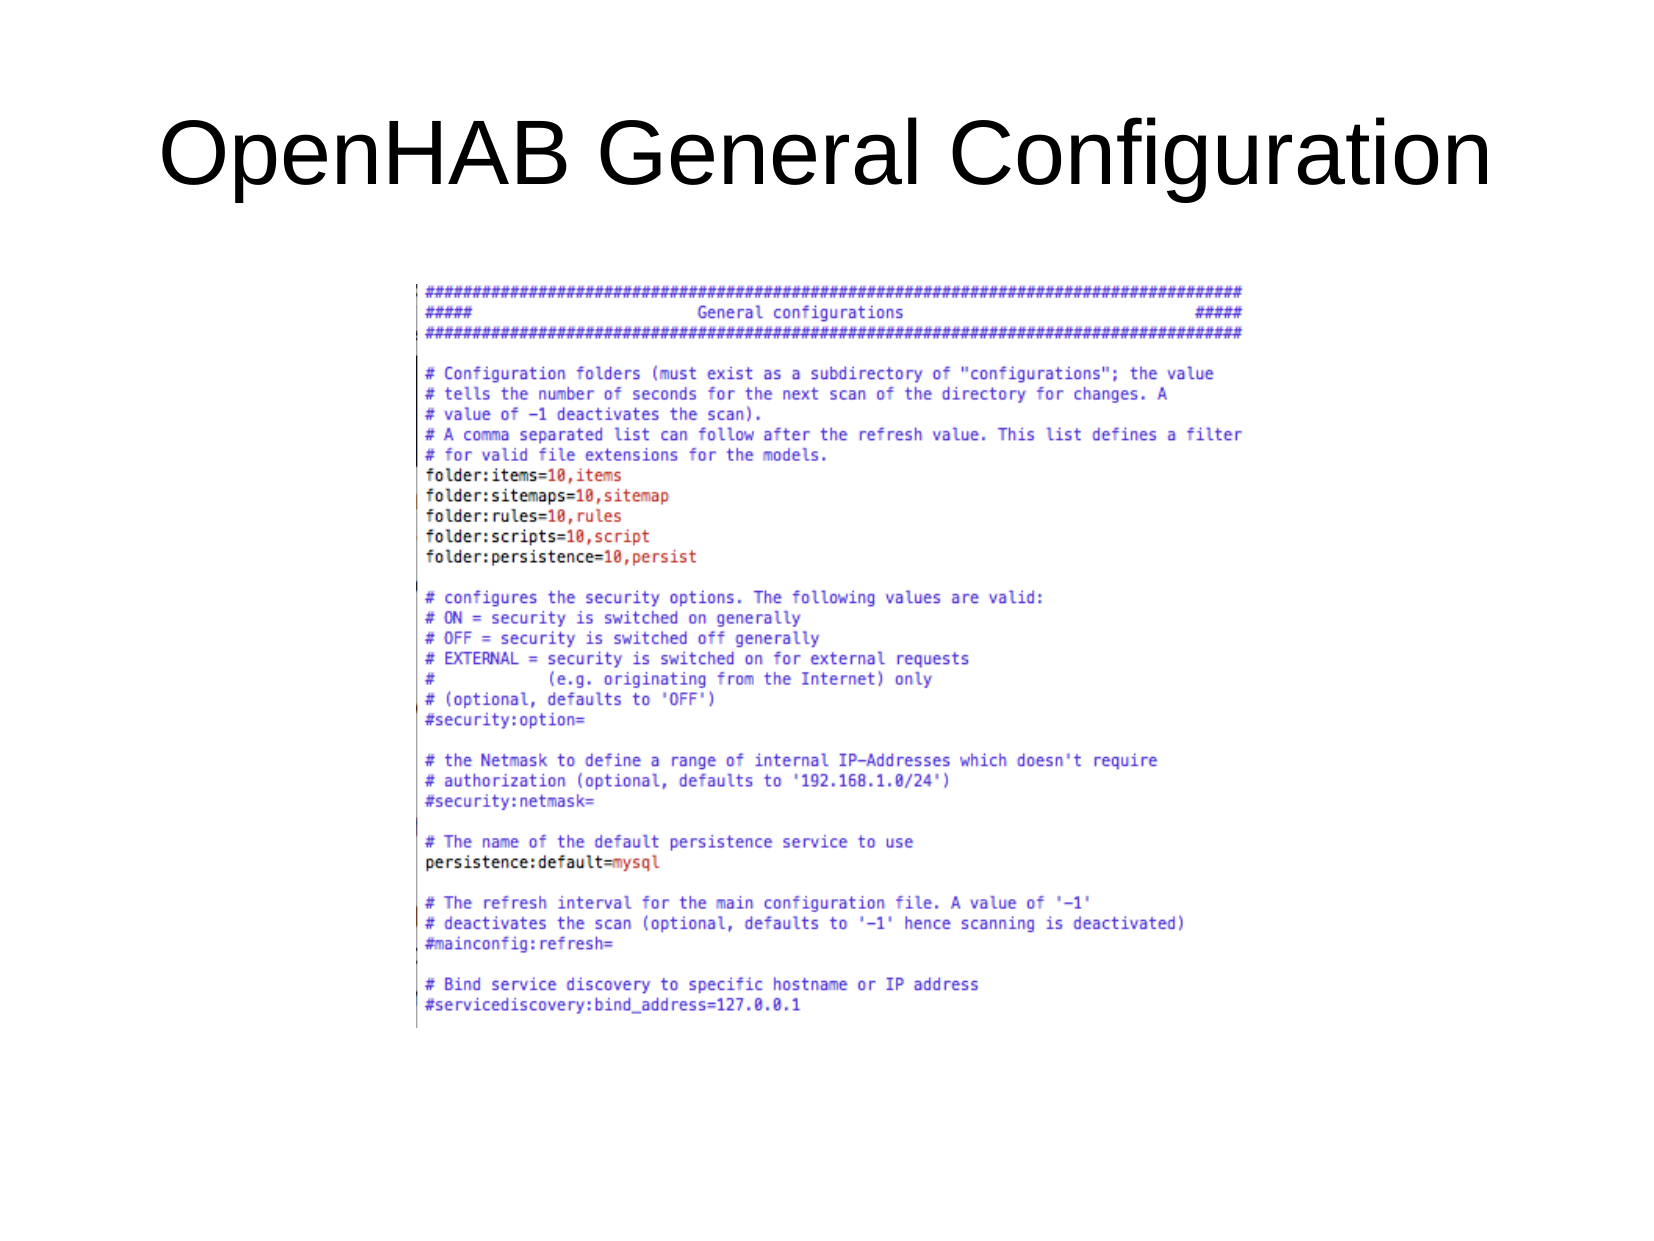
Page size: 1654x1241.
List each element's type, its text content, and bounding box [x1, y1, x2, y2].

title OpenHAB General Configuration [82, 49, 1571, 257]
picture [416, 284, 1261, 1028]
